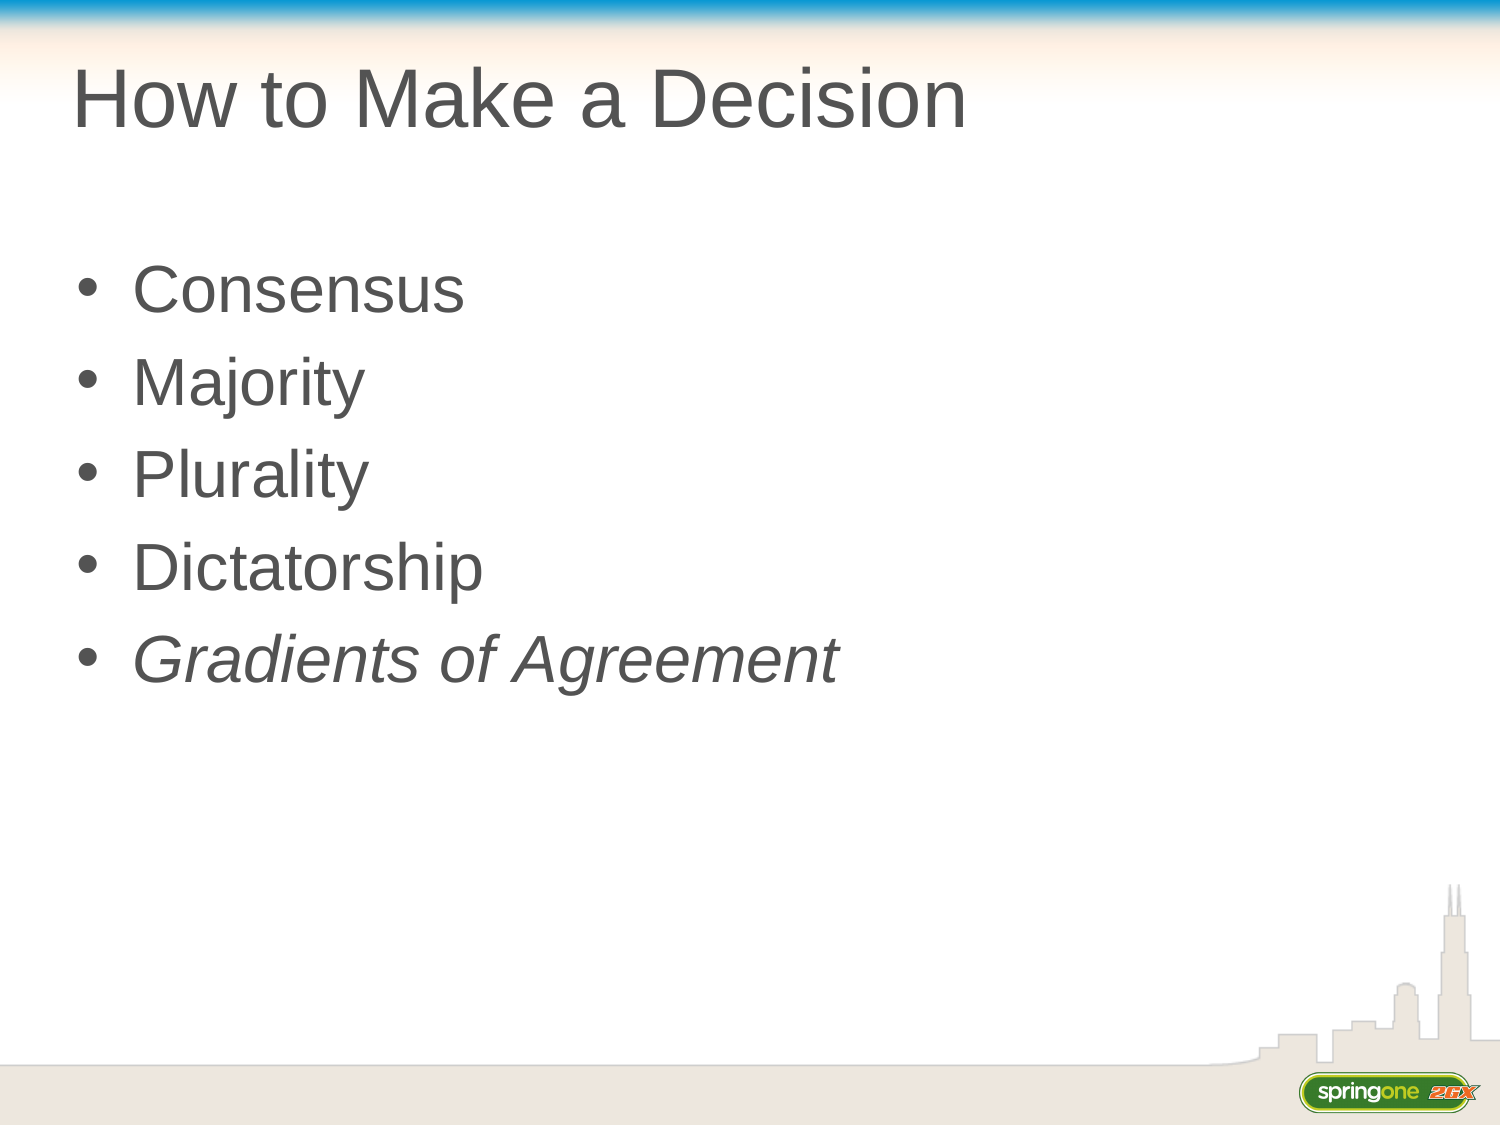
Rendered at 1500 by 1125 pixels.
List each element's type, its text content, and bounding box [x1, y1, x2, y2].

title How to Make a Decision [56, 5, 1438, 184]
picture [0, 3, 1500, 1125]
list Consensus Majority Plurality Dictatorship Gradients of Agreement [61, 238, 1441, 981]
